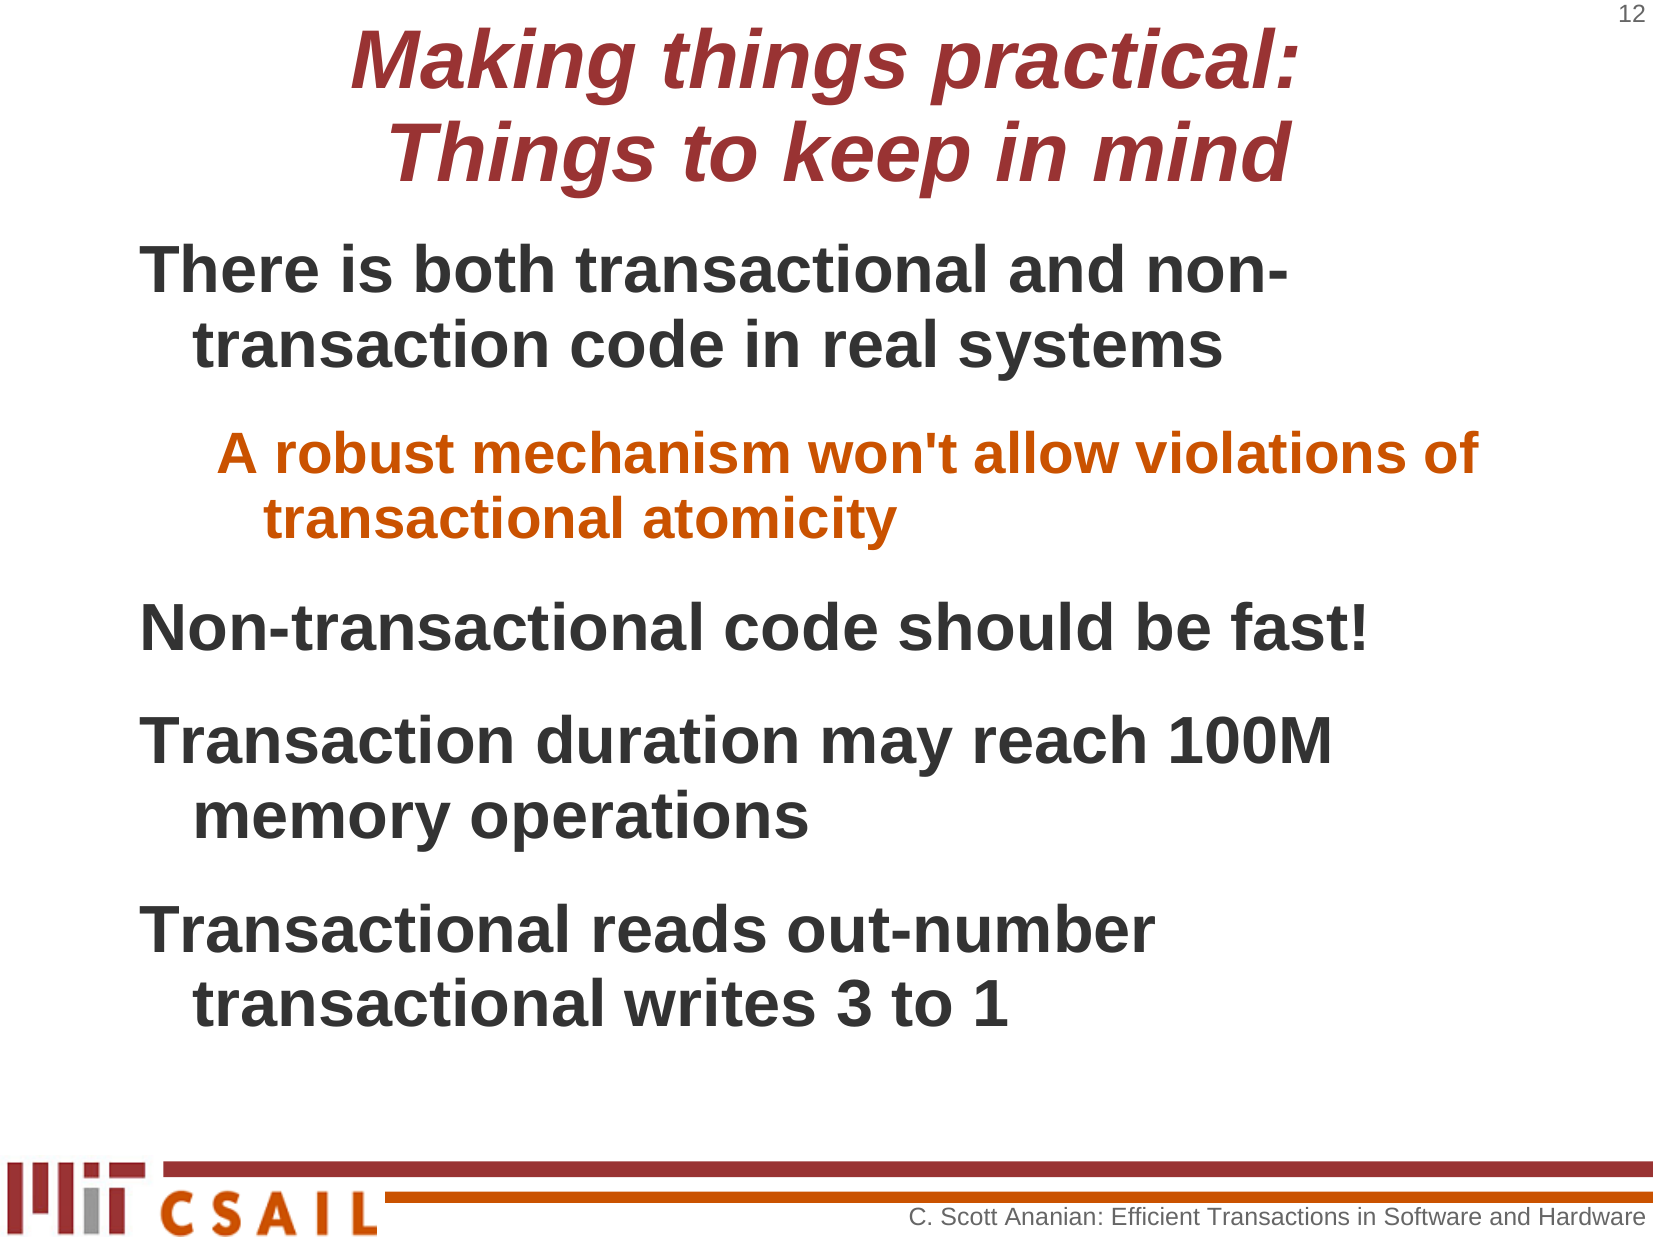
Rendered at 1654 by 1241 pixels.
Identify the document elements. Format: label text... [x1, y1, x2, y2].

picture [0, 1155, 377, 1237]
title Making things practical: Things to keep in mind [121, 12, 1534, 199]
list There is both transactional and non-transaction code in real systems A robust mechanism won't allow violations of transactional atomicity Non-transactional code should be fast! Transaction duration may reach 100M memory operations Transactional reads out-number transactional writes 3 to 1 [121, 231, 1561, 1133]
